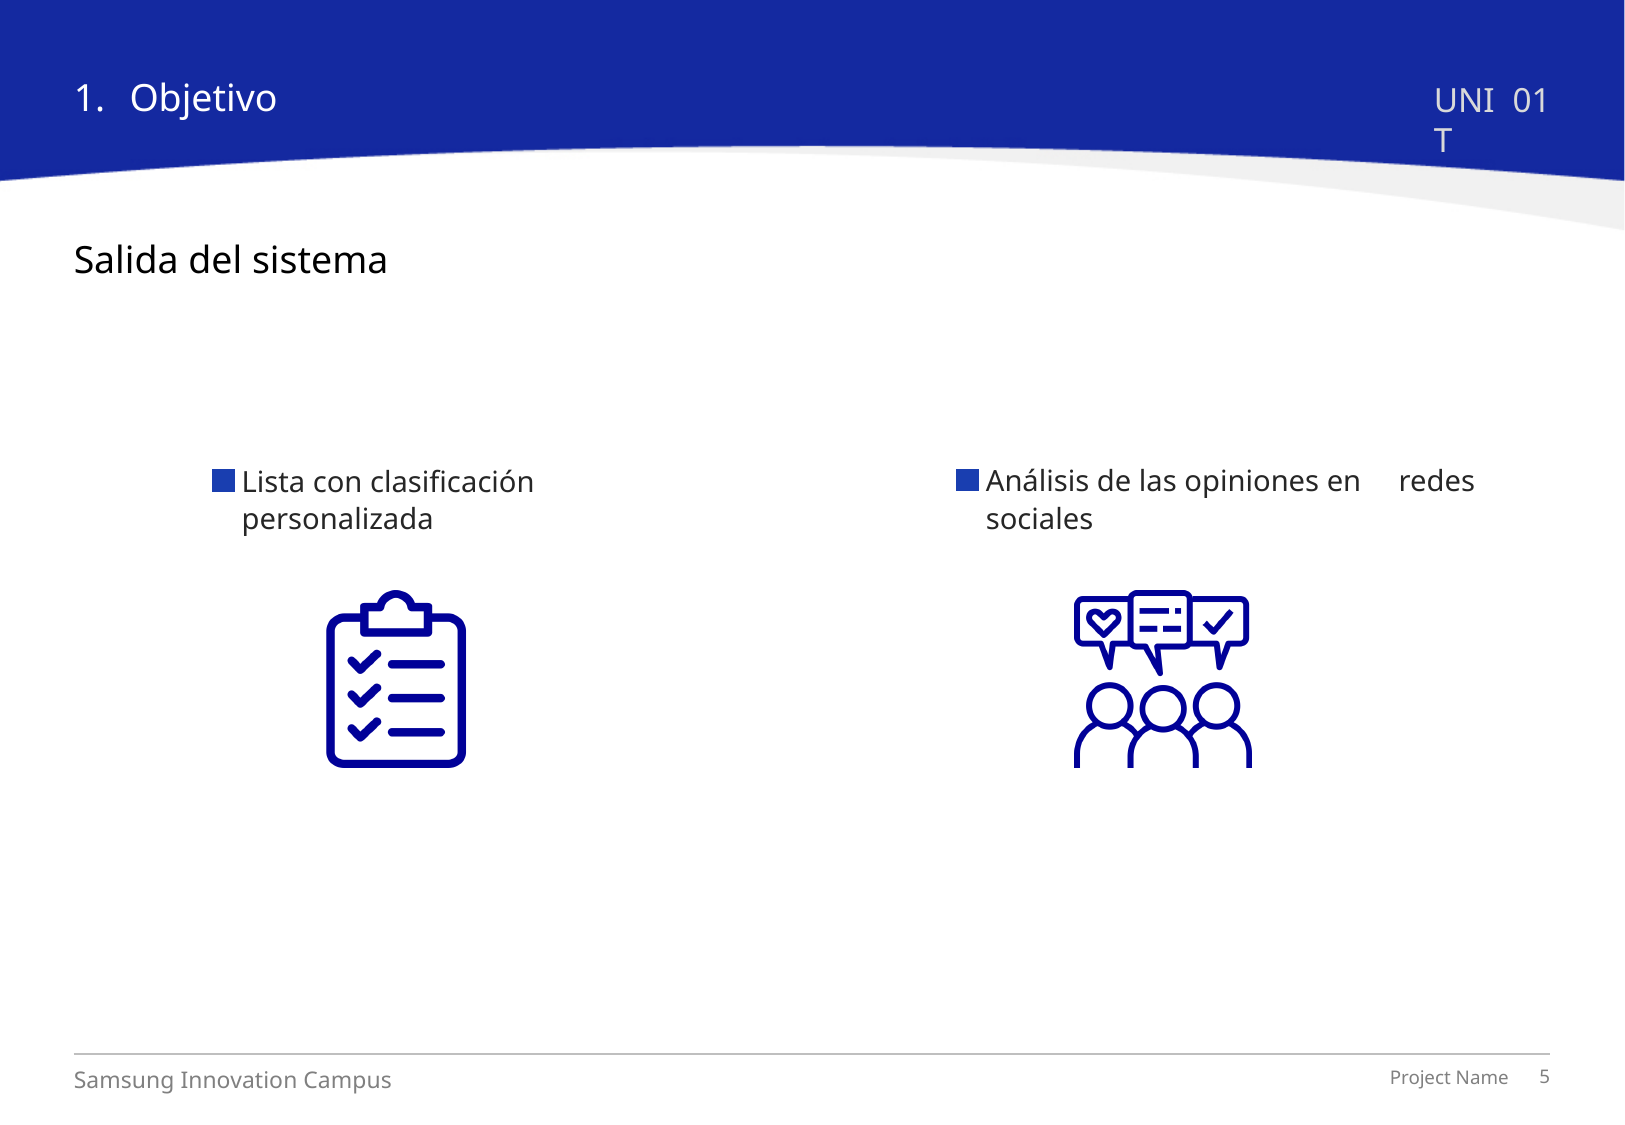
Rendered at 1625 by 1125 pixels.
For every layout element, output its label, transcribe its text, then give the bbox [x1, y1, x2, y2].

text_box Análisis de las opiniones en redes sociales [956, 401, 1477, 552]
text_box Lista con clasificación personalizada [212, 460, 579, 611]
picture [0, 0, 1625, 1125]
text_box UNIT [1433, 78, 1511, 120]
text_box 1. [73, 73, 127, 120]
text_box 01 [1511, 78, 1551, 120]
text_box Objetivo [129, 73, 1252, 120]
text_box Salida del sistema [73, 236, 1475, 317]
